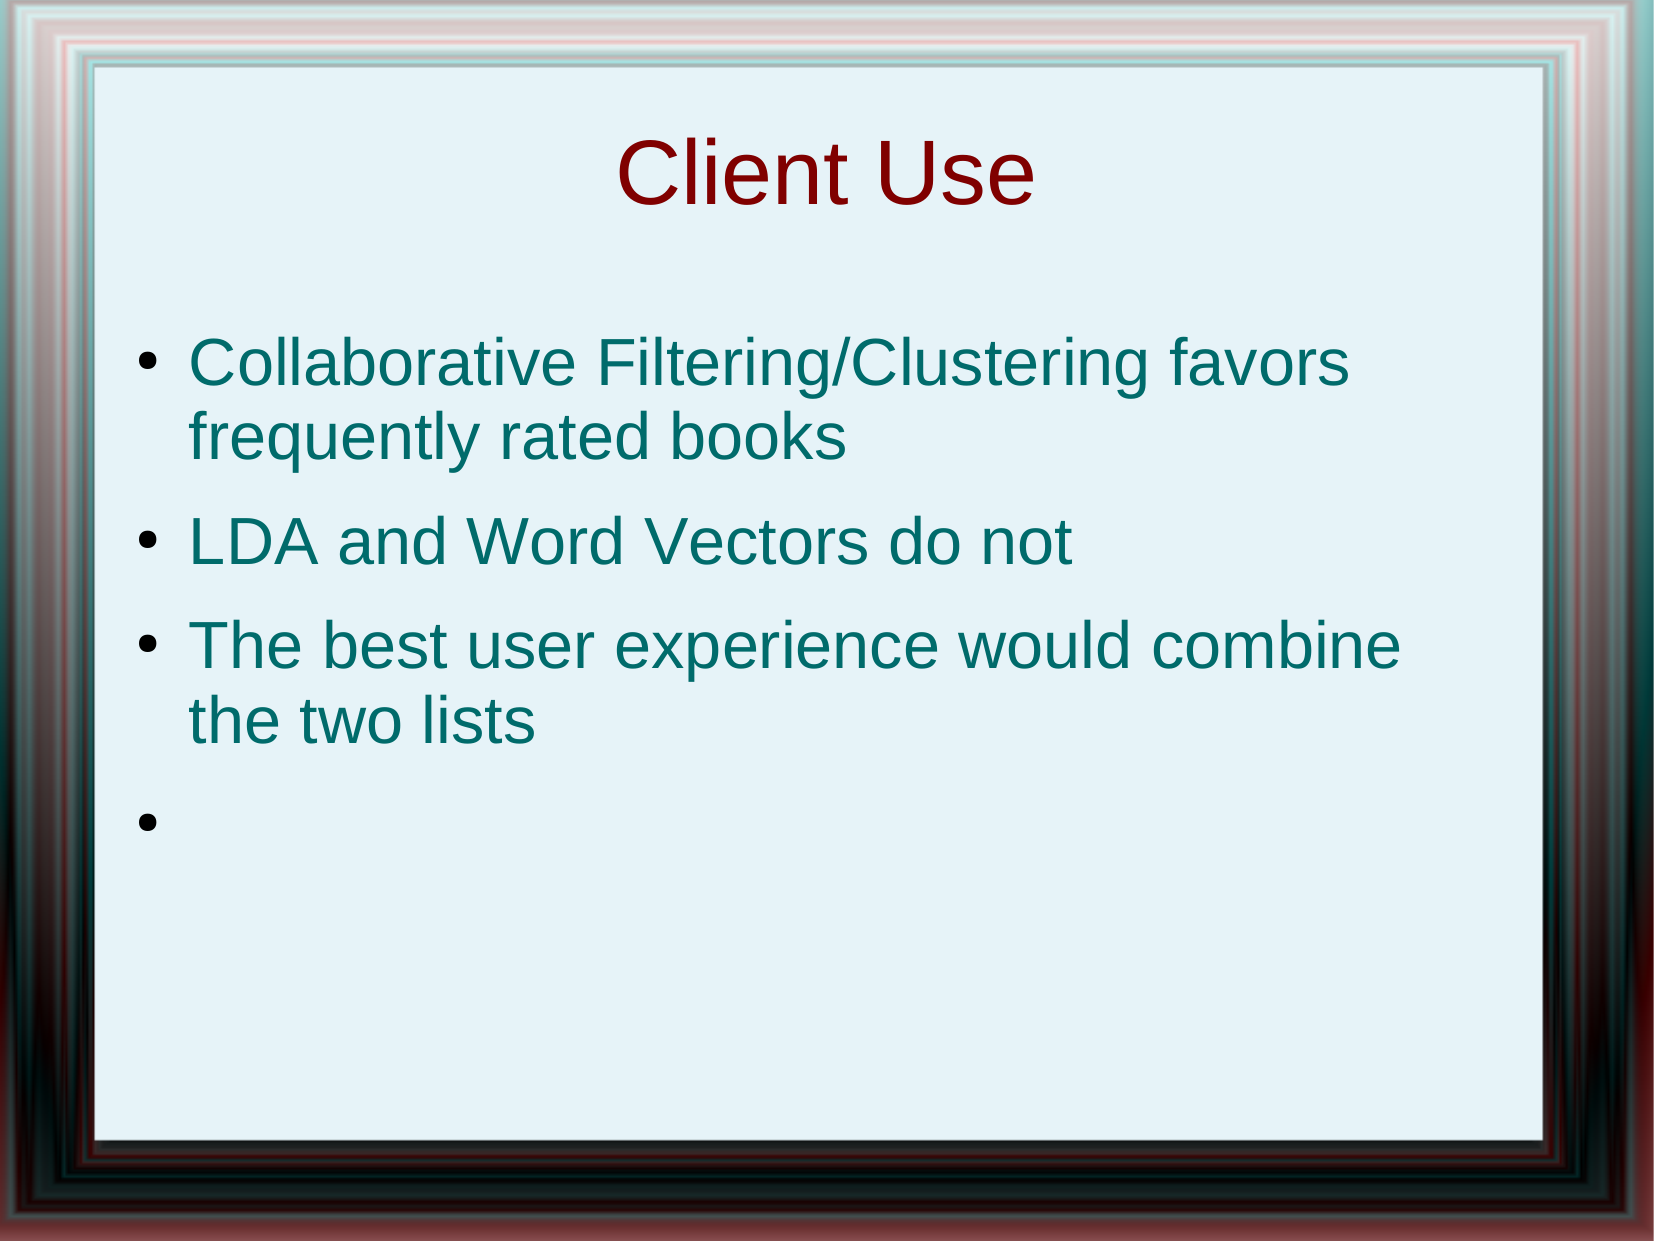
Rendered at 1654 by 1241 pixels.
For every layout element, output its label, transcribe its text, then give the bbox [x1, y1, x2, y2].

title Client Use [118, 88, 1536, 257]
list Collaborative Filtering/Clustering favors frequently rated books LDA and Word Vectors do not The best user experience would combine the two lists [118, 324, 1506, 945]
picture [0, 0, 1654, 1241]
